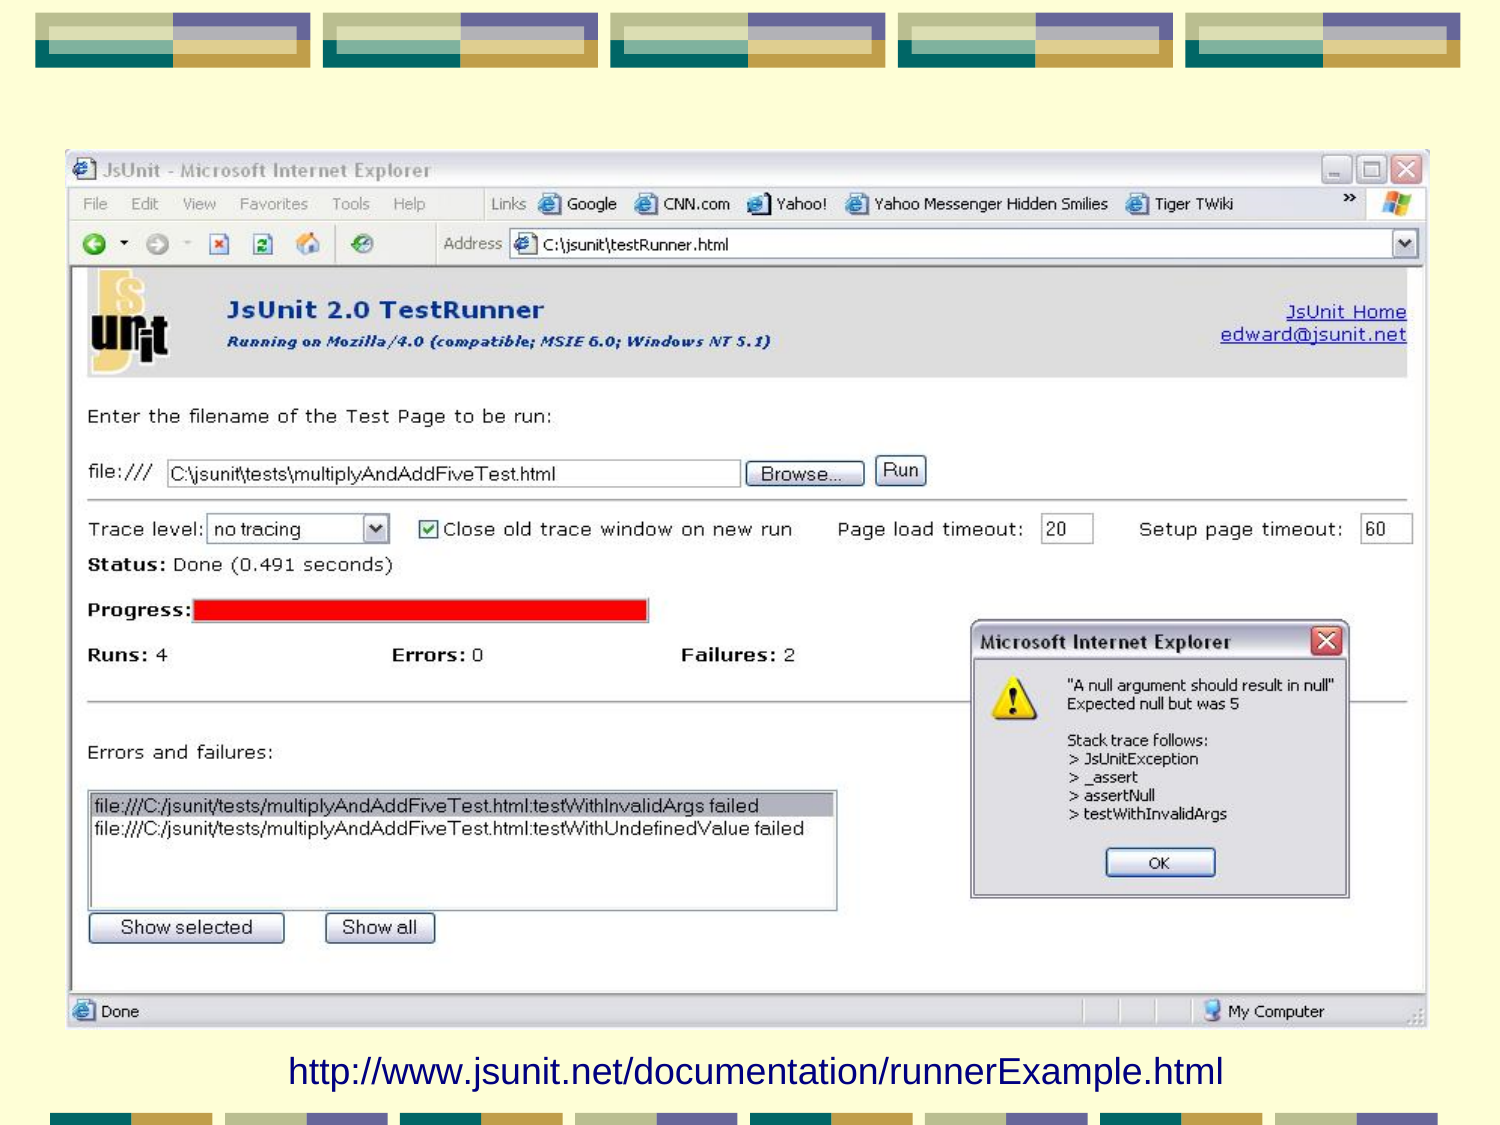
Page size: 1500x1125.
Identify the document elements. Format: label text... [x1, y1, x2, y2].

text_box http://www.jsunit.net/documentation/runnerExample.html [130, 1047, 1382, 1104]
picture [65, 149, 1430, 1030]
